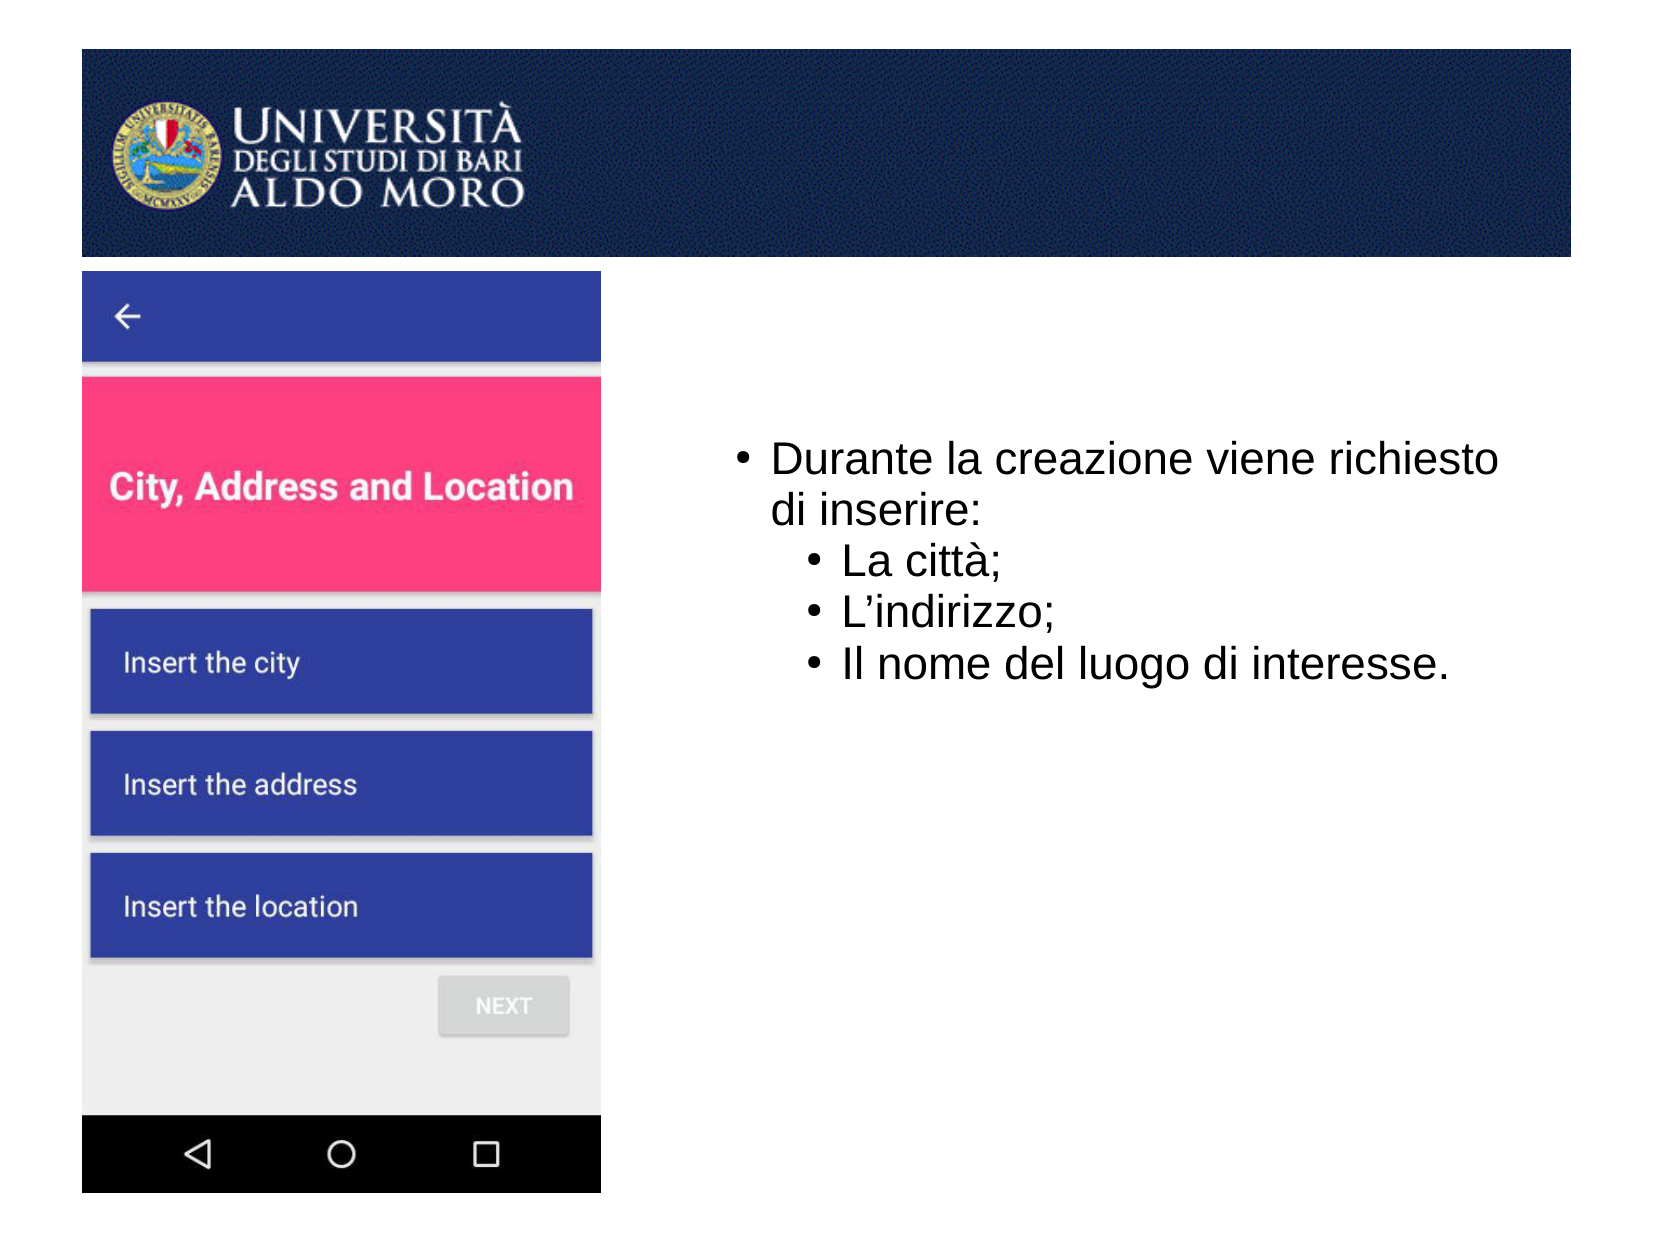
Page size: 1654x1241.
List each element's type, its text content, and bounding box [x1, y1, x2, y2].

picture [82, 271, 601, 1193]
picture [82, 49, 1571, 257]
text_box Durante la creazione viene richiesto di inserire: La città; L’indirizzo; Il nome del luogo di interesse. [720, 425, 1560, 697]
